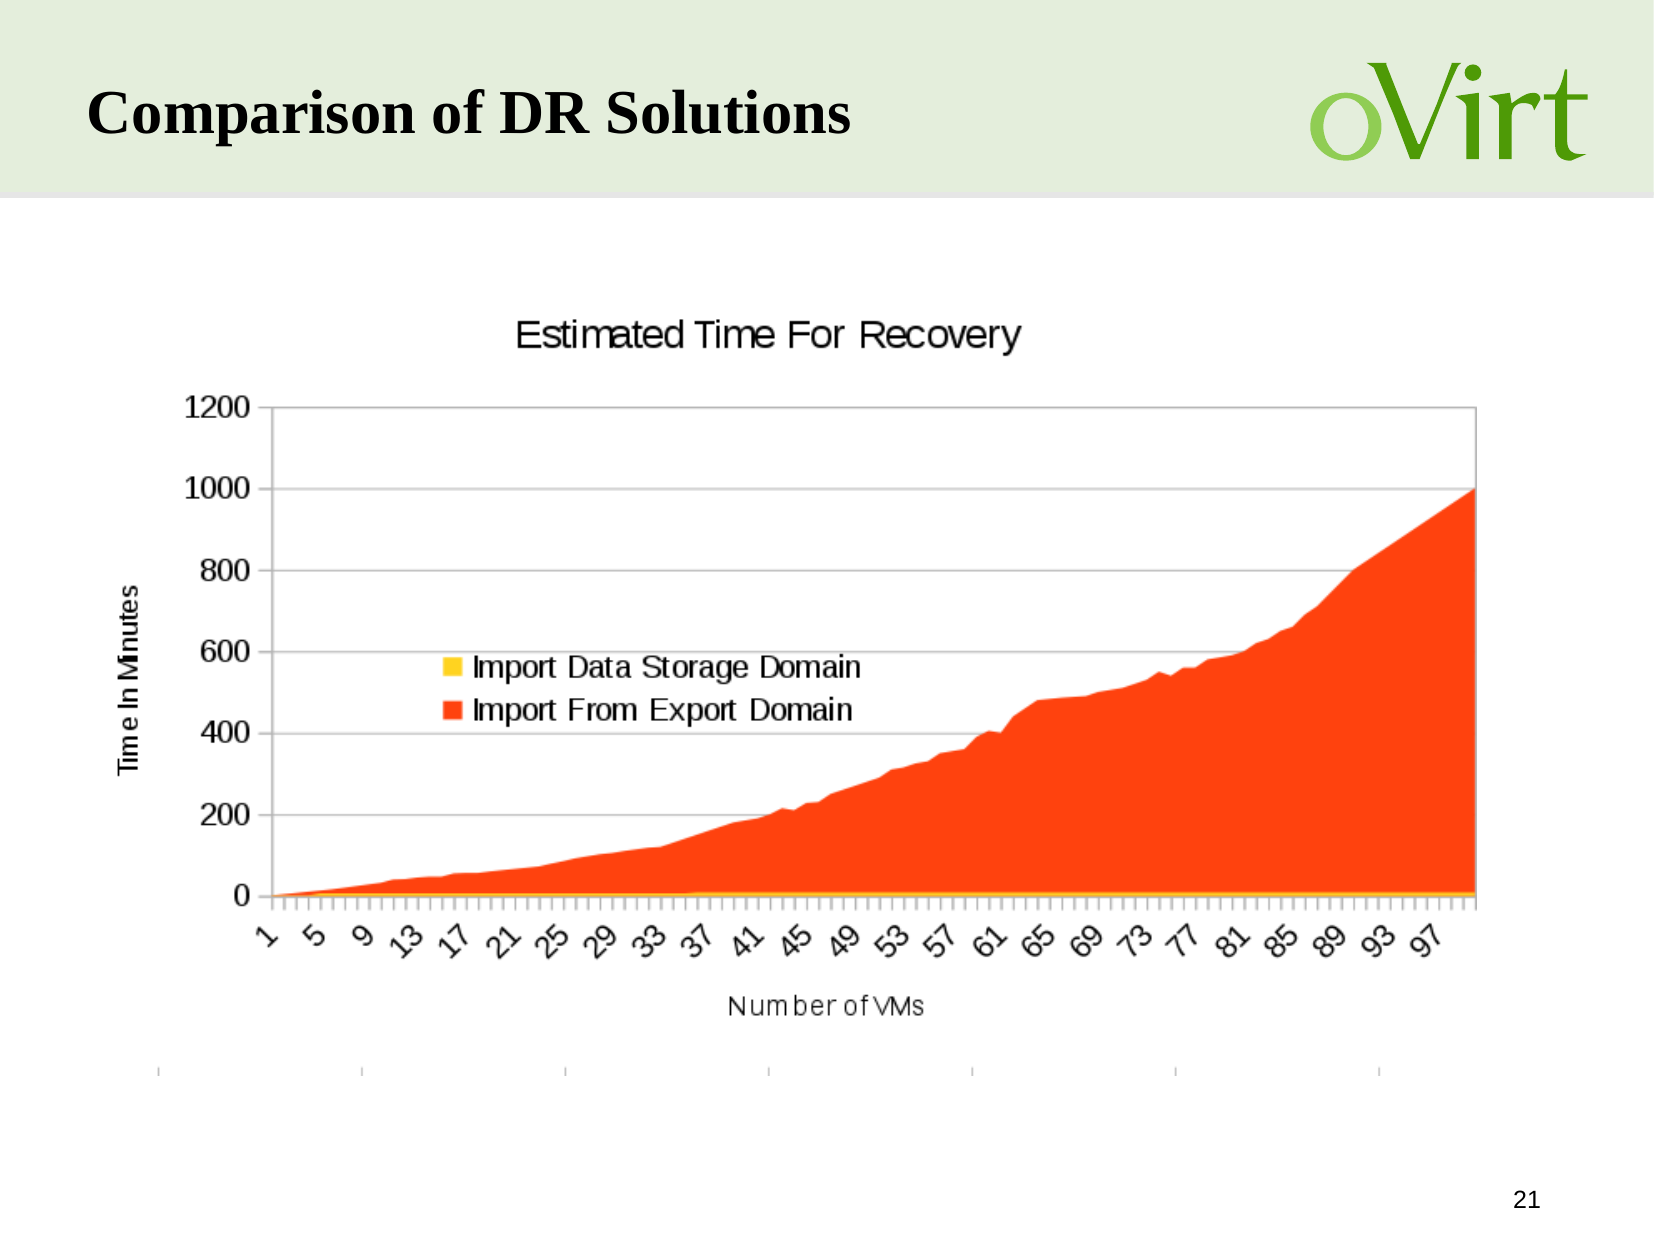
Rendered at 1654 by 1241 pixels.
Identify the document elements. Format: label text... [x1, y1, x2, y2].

picture [88, 288, 1477, 1076]
title Comparison of DR Solutions [86, 36, 1307, 188]
